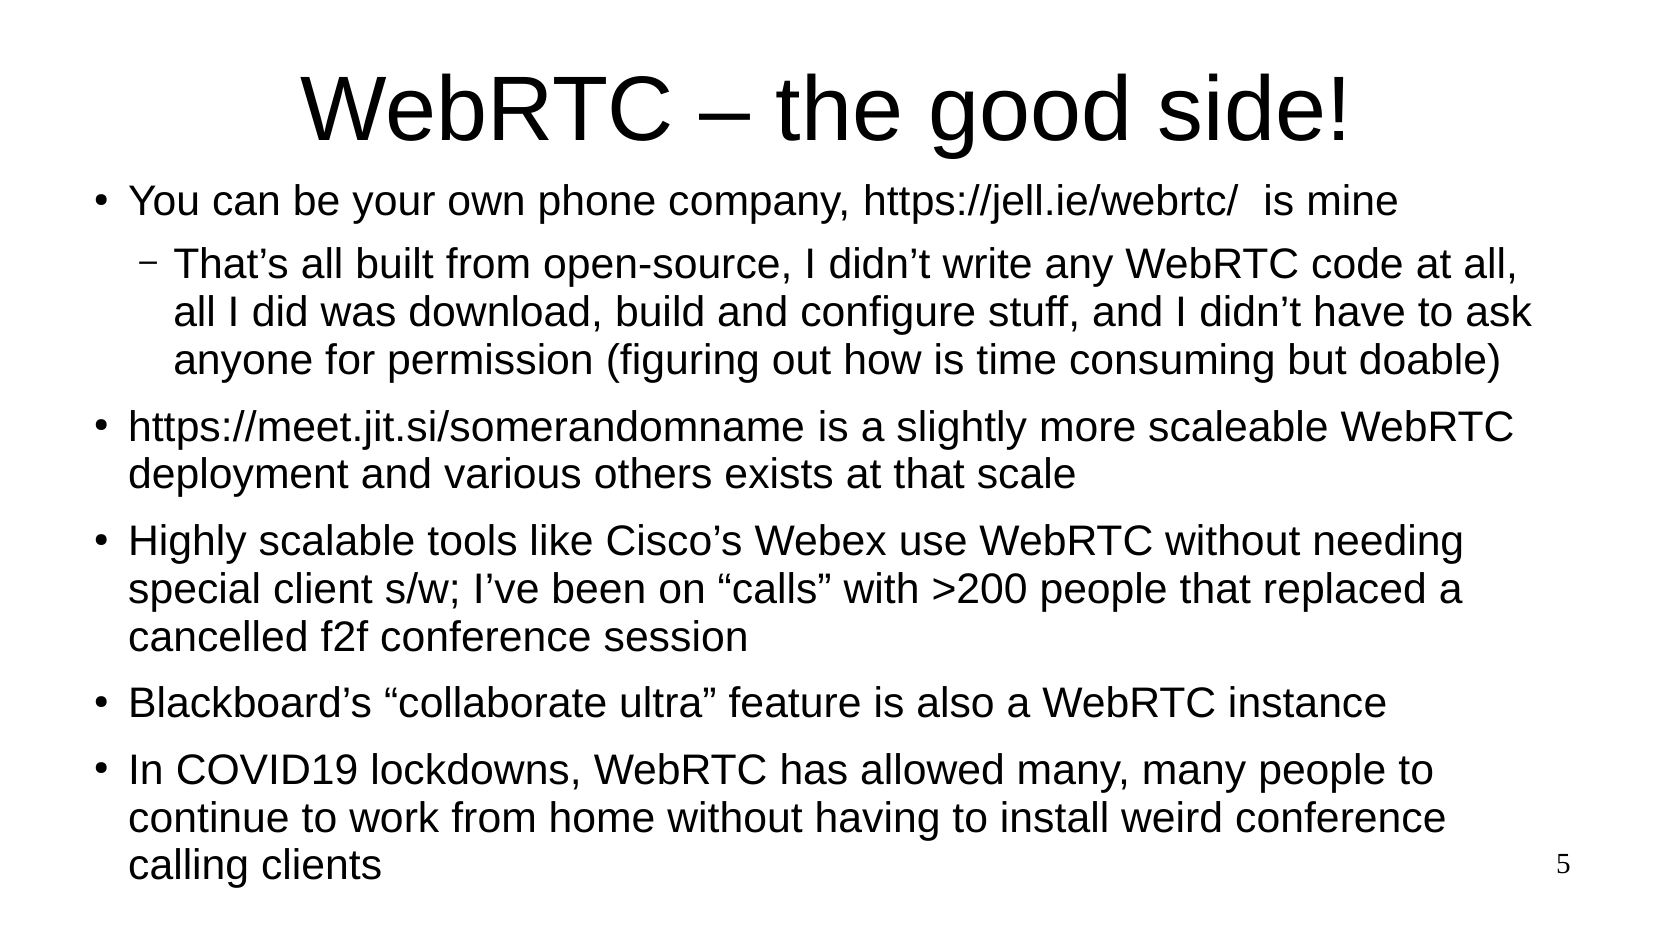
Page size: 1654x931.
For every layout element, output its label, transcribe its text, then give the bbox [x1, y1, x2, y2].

title WebRTC – the good side! [82, 5, 1571, 177]
list You can be your own phone company, https://jell.ie/webrtc/ is mine That’s all built from open-source, I didn’t write any WebRTC code at all, all I did was download, build and configure stuff, and I didn’t have to ask anyone for permission (figuring out how is time consuming but doable) https://meet.jit.si/somerandomname is a slightly more scaleable WebRTC deployment and various others exists at that scale Highly scalable tools like Cisco’s Webex use WebRTC without needing special client s/w; I’ve been on “calls” with >200 people that replaced a cancelled f2f conference session Blackboard’s “collaborate ultra” feature is also a WebRTC instance In COVID19 lockdowns, WebRTC has allowed many, many people to continue to work from home without having to install weird conference calling clients [82, 177, 1571, 897]
